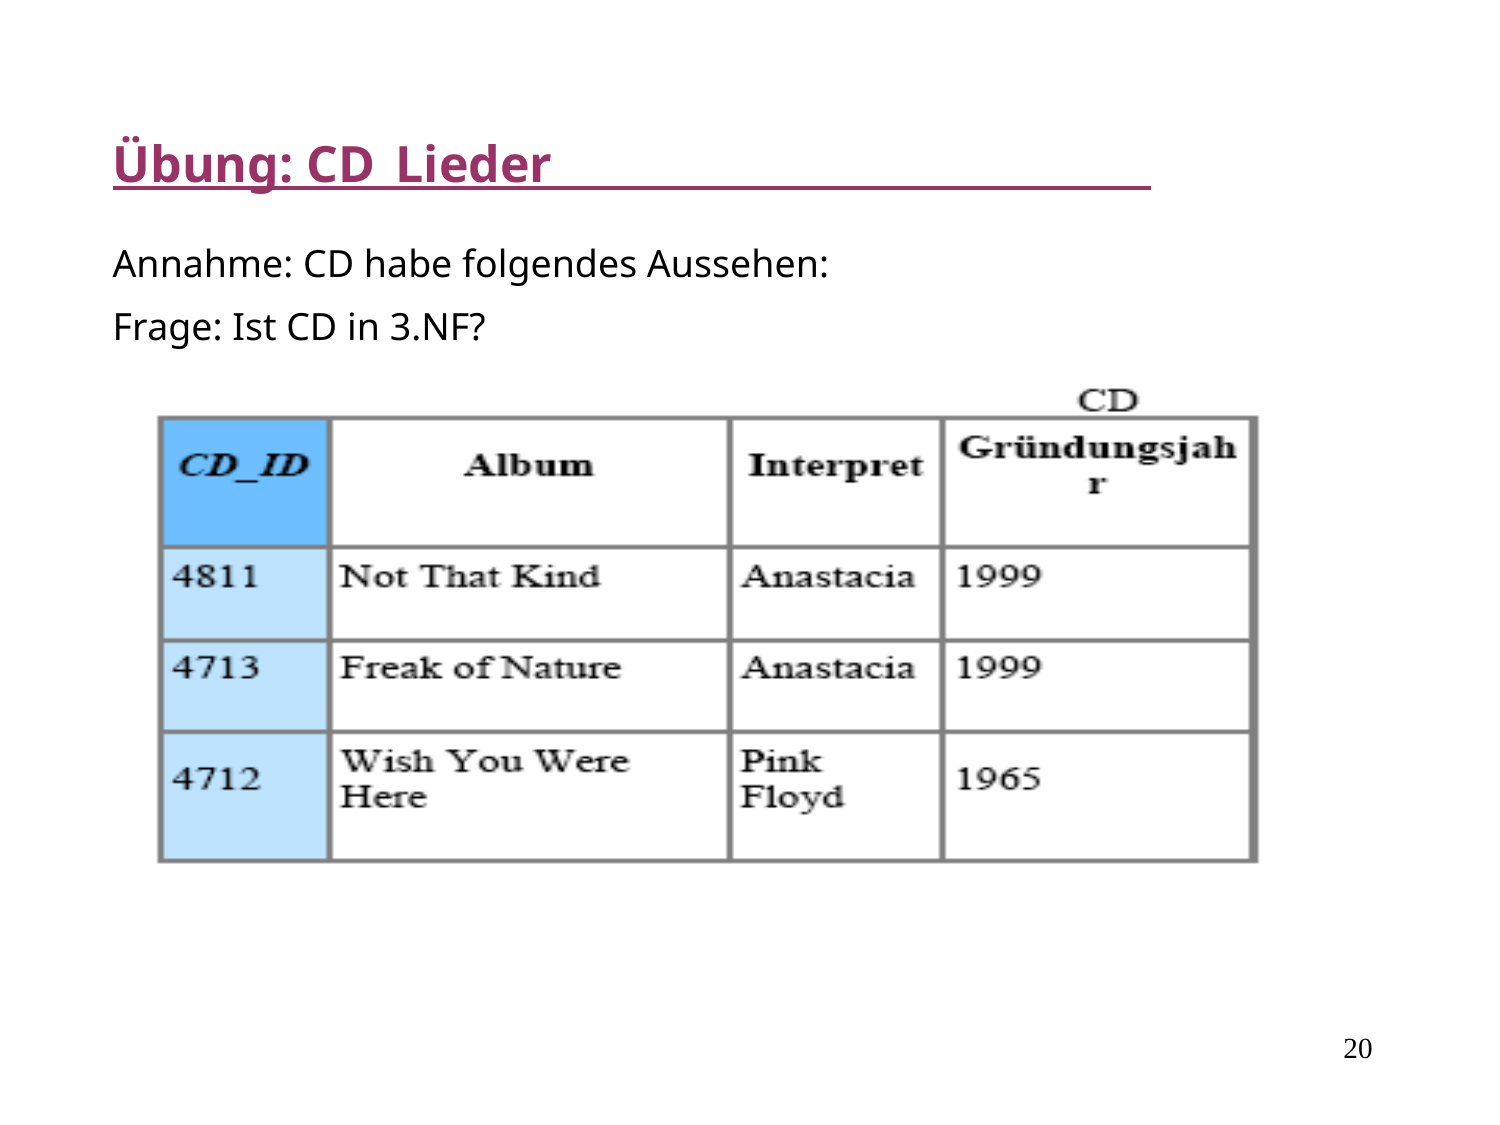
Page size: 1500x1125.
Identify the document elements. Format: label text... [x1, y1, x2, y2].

list Annahme: CD habe folgendes Aussehen: Frage: Ist CD in 3.NF? [112, 237, 1387, 1000]
picture [118, 383, 1300, 886]
title Übung: CD_Lieder [112, 99, 1387, 226]
